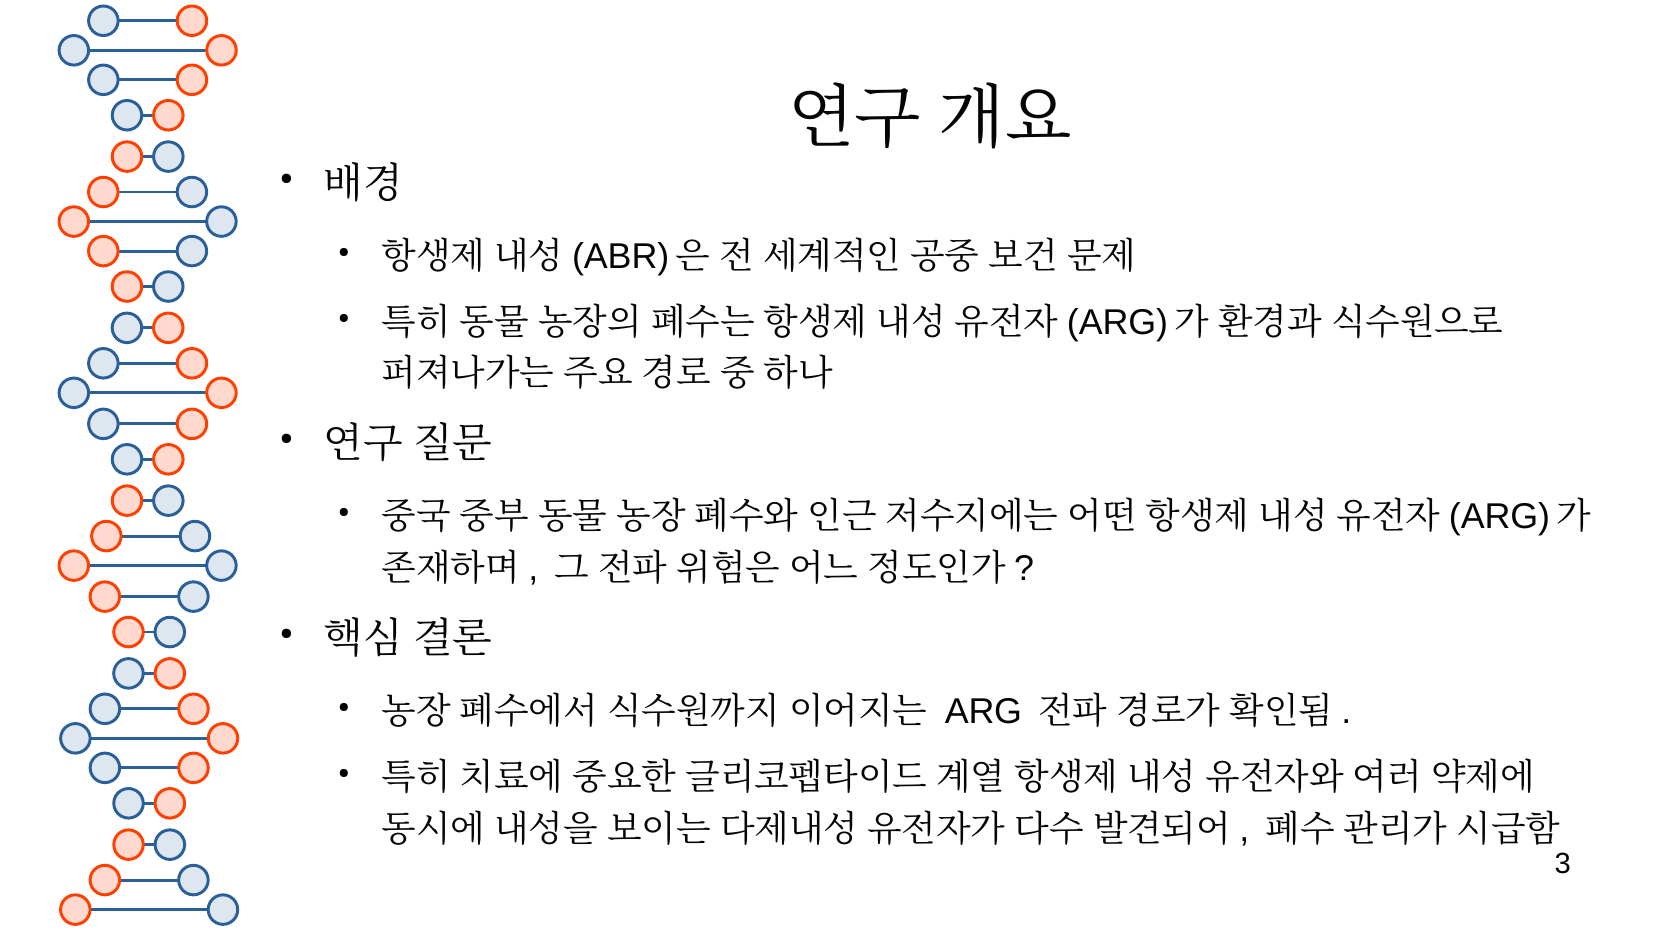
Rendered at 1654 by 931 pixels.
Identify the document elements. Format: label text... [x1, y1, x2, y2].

title 연구 개요 [265, 35, 1595, 150]
list 배경 항생제 내성(ABR)은 전 세계적인 공중 보건 문제 특히 동물 농장의 폐수는 항생제 내성 유전자(ARG)가 환경과 식수원으로 퍼져나가는 주요 경로 중 하나 연구 질문 중국 중부 동물 농장 폐수와 인근 저수지에는 어떤 항생제 내성 유전자(ARG)가 존재하며, 그 전파 위험은 어느 정도인가? 핵심 결론 농장 폐수에서 식수원까지 이어지는 ARG 전파 경로가 확인됨. 특히 치료에 중요한 글리코펩타이드 계열 항생제 내성 유전자와 여러 약제에 동시에 내성을 보이는 다제내성 유전자가 다수 발견되어, 폐수 관리가 시급함 [265, 150, 1595, 863]
